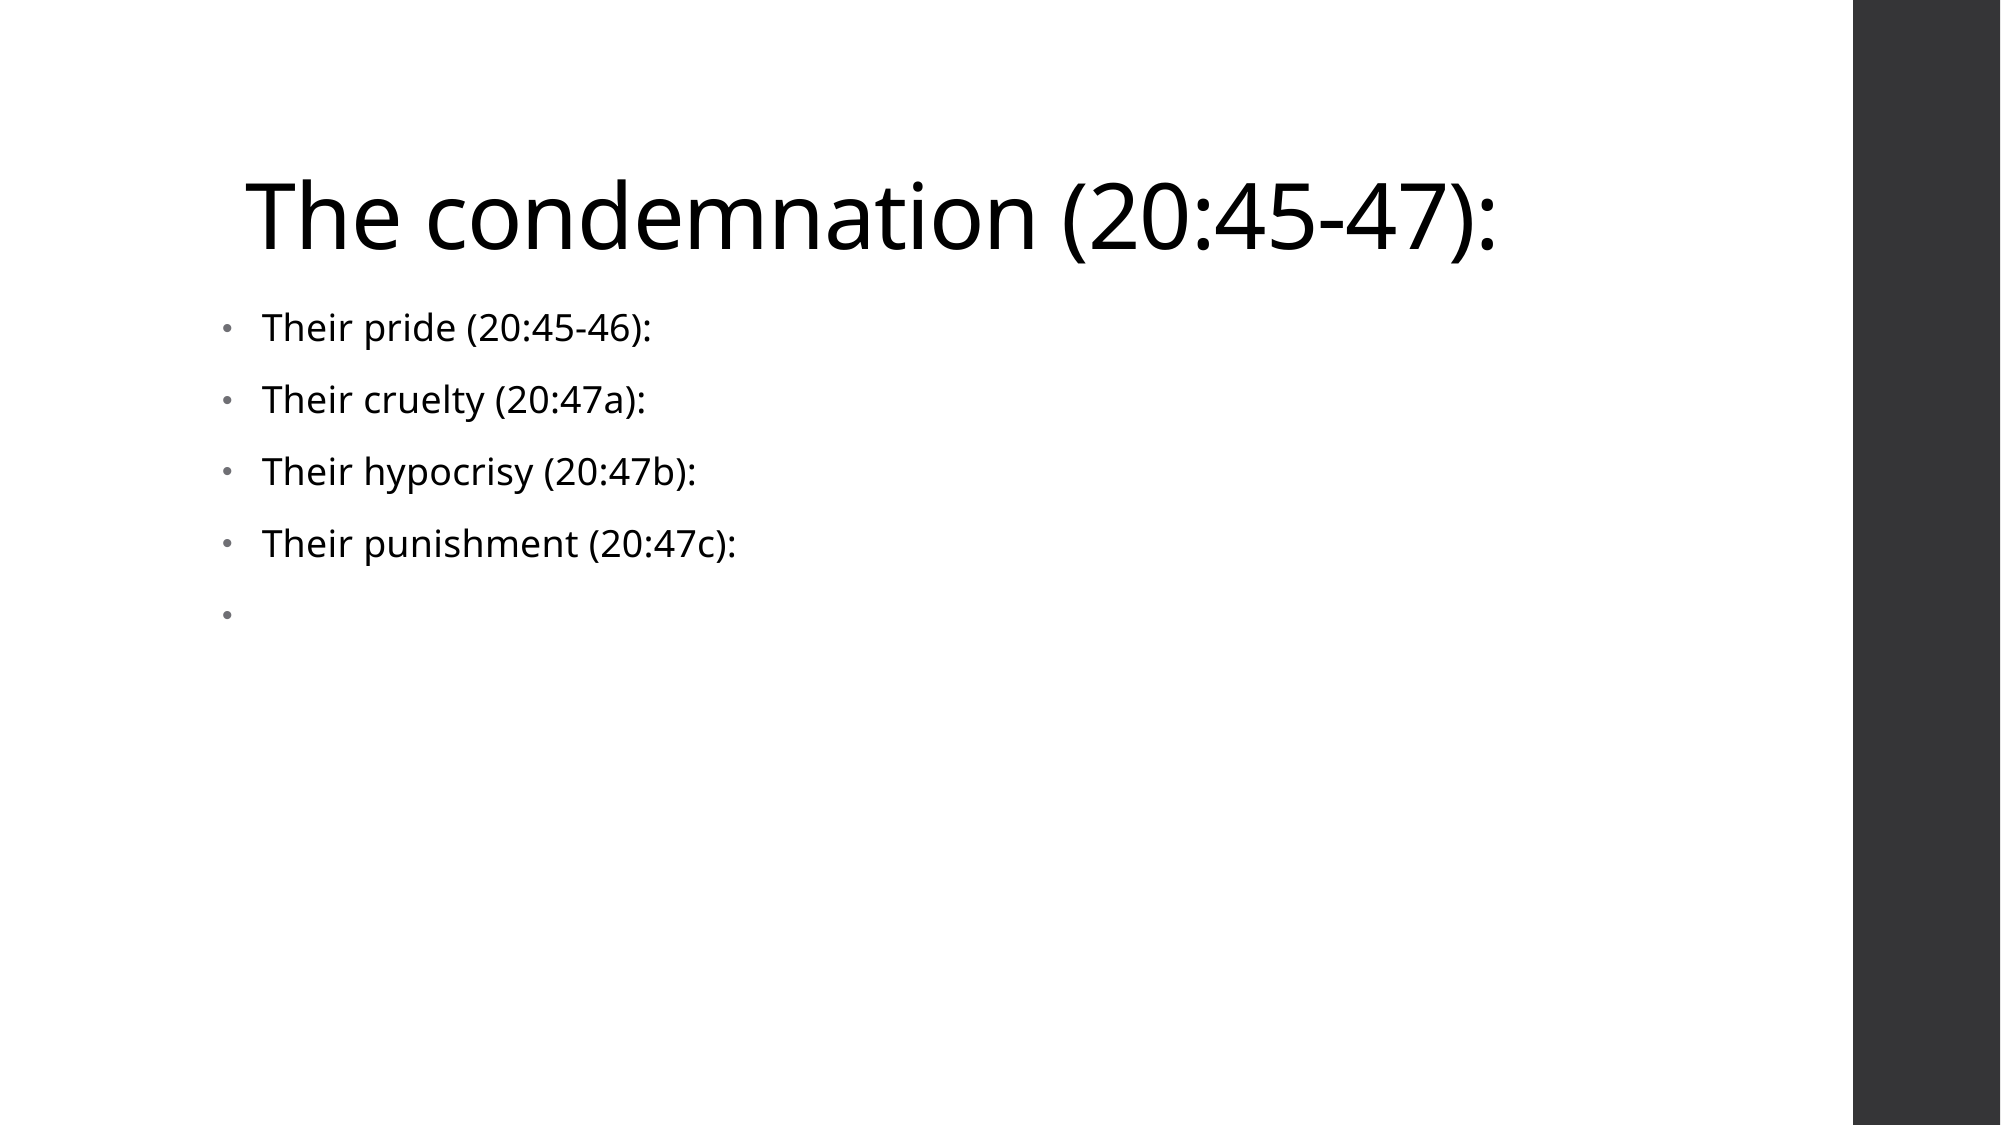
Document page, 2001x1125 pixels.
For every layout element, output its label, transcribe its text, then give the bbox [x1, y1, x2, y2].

title The condemnation (20:45-47): [206, 60, 1797, 278]
list Their pride (20:45-46): Their cruelty (20:47a): Their hypocrisy (20:47b): Their punishment (20:47c): [206, 299, 1617, 1014]
